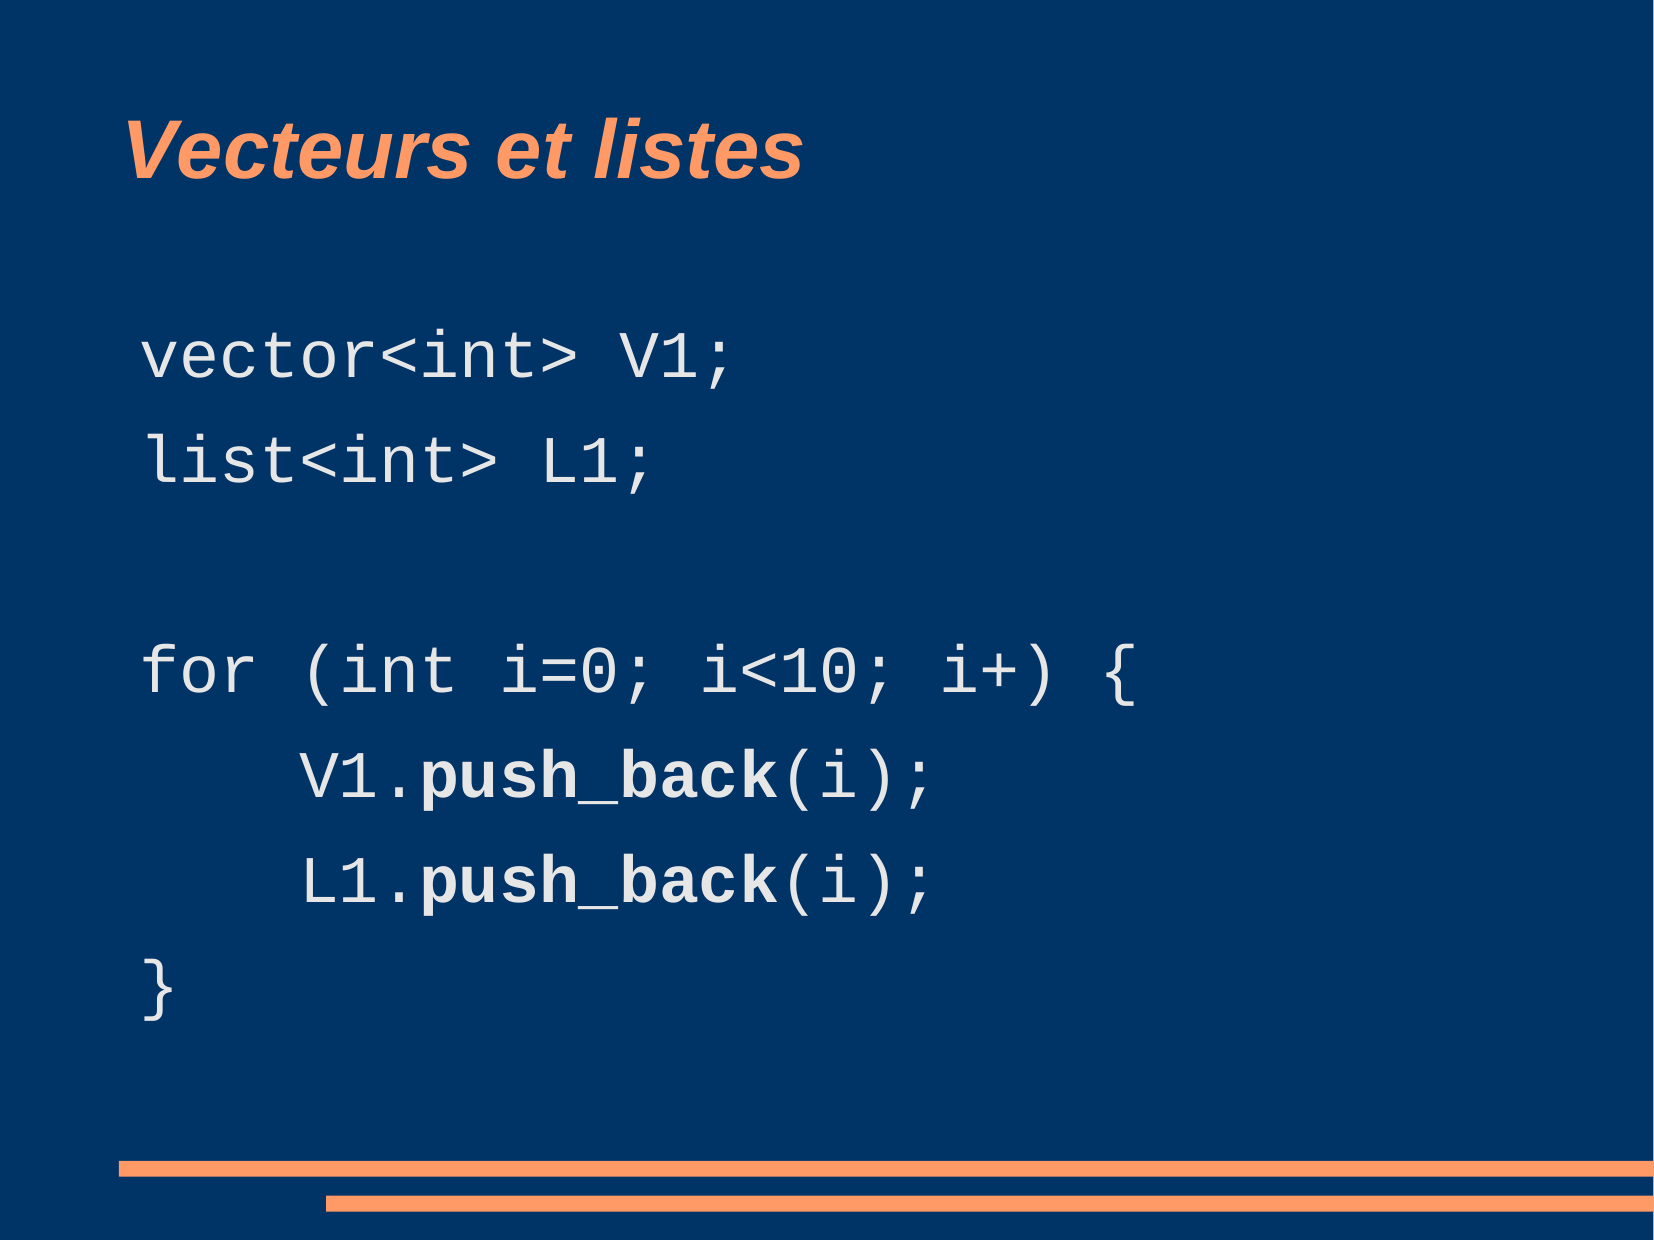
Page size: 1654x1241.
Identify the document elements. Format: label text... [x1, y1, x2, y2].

list vector<int> V1; list<int> L1; for (int i=0; i<10; i+) { V1.push_back(i); L1.push_back(i); } [121, 322, 1561, 1134]
title Vecteurs et listes [121, 46, 1534, 254]
